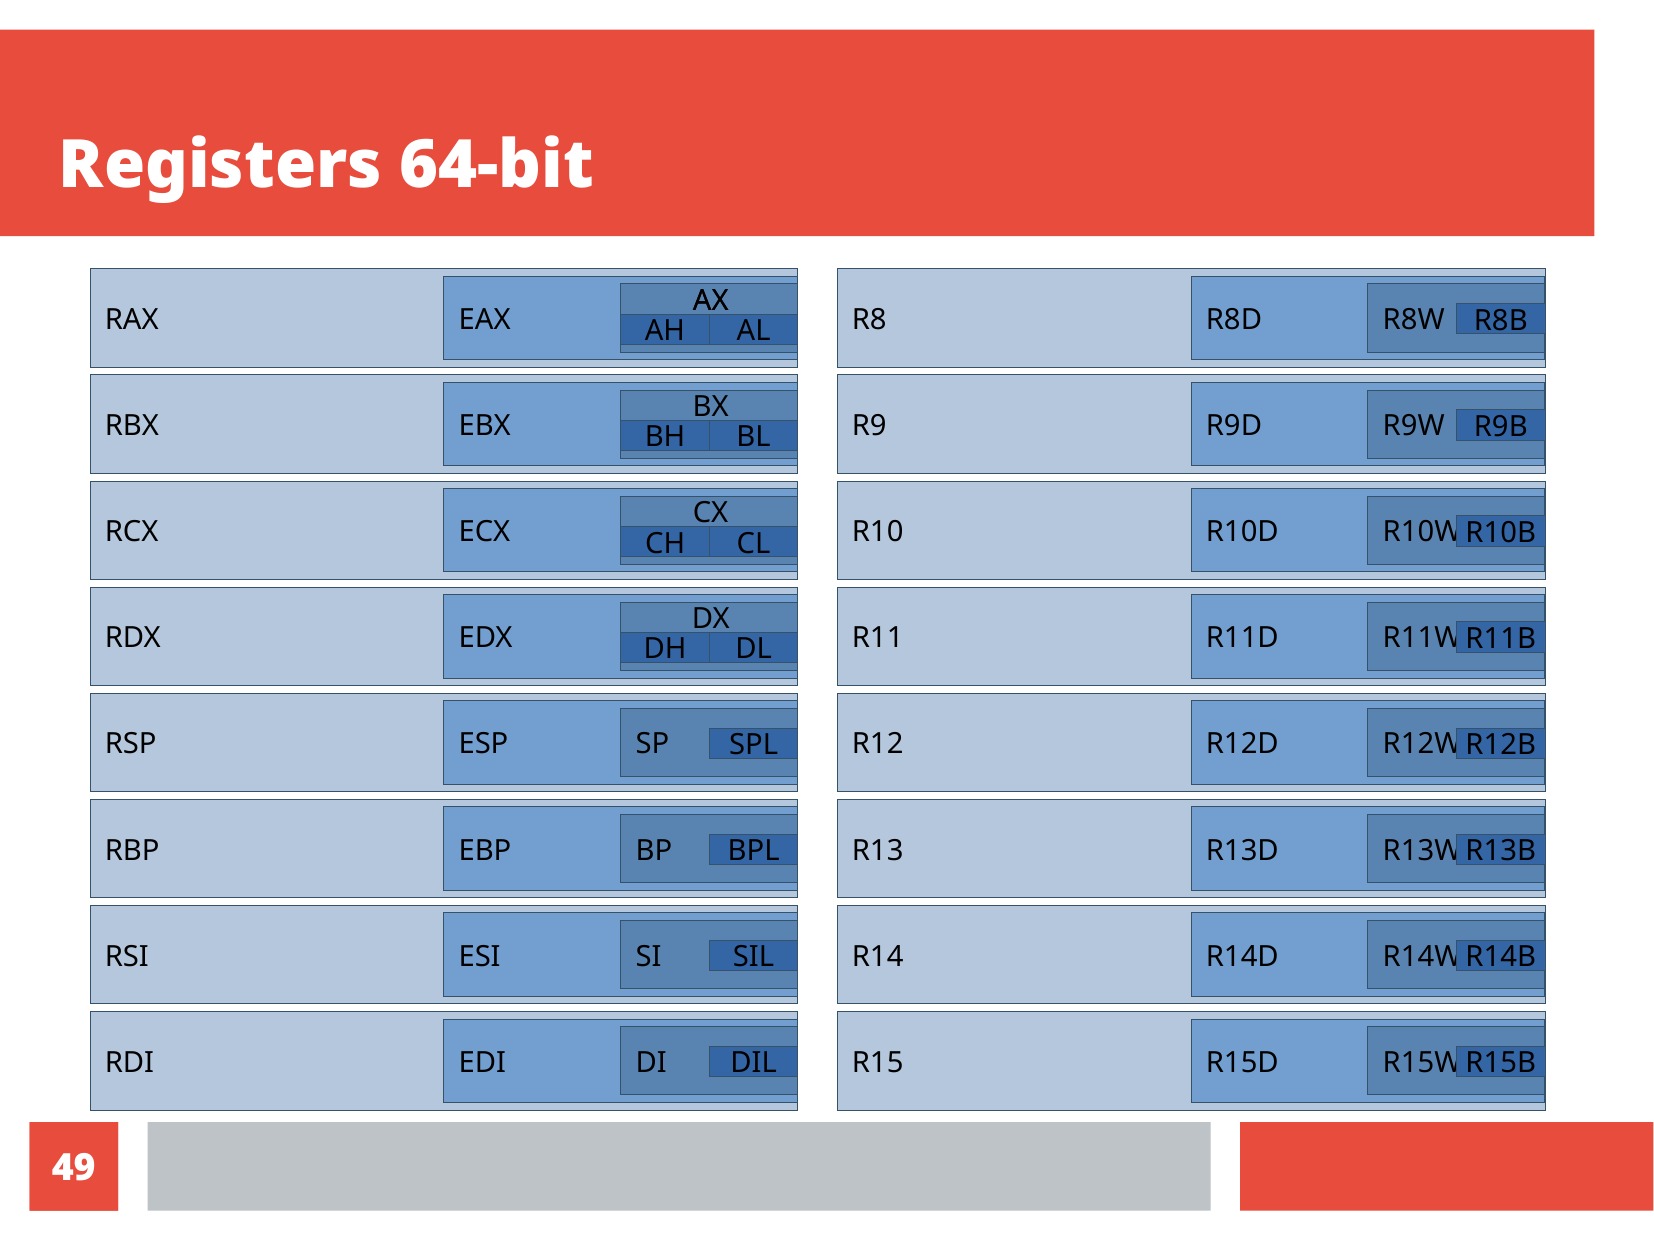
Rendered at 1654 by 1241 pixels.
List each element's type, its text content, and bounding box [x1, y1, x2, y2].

text_box R12D [1191, 700, 1545, 785]
text_box BPL [709, 834, 798, 865]
text_box R9D [1191, 382, 1545, 466]
text_box RBX [90, 374, 798, 474]
text_box EBX [443, 382, 798, 466]
text_box [620, 345, 798, 353]
text_box DL [710, 633, 798, 663]
text_box R11B [1456, 621, 1546, 653]
text_box DI [620, 1026, 798, 1095]
text_box DX [620, 602, 801, 633]
text_box R15D [1191, 1019, 1545, 1103]
text_box BX [620, 390, 801, 421]
text_box AX [620, 283, 801, 315]
text_box [620, 451, 798, 459]
text_box AH [620, 315, 710, 345]
text_box SI [620, 920, 798, 989]
text_box R14D [1191, 912, 1545, 997]
text_box R9W [1367, 390, 1545, 459]
text_box RCX [90, 481, 798, 580]
text_box R8B [1456, 303, 1546, 334]
text_box BP [620, 814, 798, 883]
text_box [620, 663, 798, 671]
text_box R9B [1456, 409, 1546, 441]
text_box CX [620, 496, 801, 527]
text_box R10D [1191, 488, 1545, 572]
text_box RSI [90, 905, 798, 1004]
text_box R8W [1367, 283, 1545, 353]
text_box [620, 557, 798, 565]
text_box SIL [709, 940, 798, 971]
text_box R15 [837, 1011, 1546, 1111]
text_box R14W [1367, 920, 1545, 989]
text_box R13W [1367, 814, 1545, 883]
text_box R9 [837, 374, 1546, 474]
text_box DIL [709, 1046, 798, 1077]
text_box EDI [443, 1019, 798, 1103]
text_box R13 [837, 799, 1546, 898]
text_box R12W [1367, 708, 1545, 777]
text_box CL [710, 527, 798, 557]
text_box R12B [1456, 728, 1546, 759]
text_box SP [620, 708, 798, 777]
text_box SPL [709, 728, 798, 759]
text_box BH [620, 421, 710, 451]
text_box R13D [1191, 806, 1545, 891]
text_box BL [710, 421, 798, 451]
text_box EAX [443, 276, 798, 360]
text_box R8D [1191, 276, 1545, 360]
text_box ESI [443, 912, 798, 997]
text_box R11 [837, 587, 1546, 686]
text_box EBP [443, 806, 798, 891]
text_box R10 [837, 481, 1546, 580]
title Registers 64-bit [59, 59, 1595, 207]
text_box RDI [90, 1011, 798, 1111]
text_box R10B [1456, 515, 1546, 547]
text_box R14 [837, 905, 1546, 1004]
text_box R12 [837, 693, 1546, 792]
text_box RBP [90, 799, 798, 898]
text_box R8 [837, 268, 1546, 368]
text_box R13B [1456, 834, 1546, 865]
text_box RSP [90, 693, 798, 792]
text_box R11W [1367, 602, 1545, 671]
text_box RDX [90, 587, 798, 686]
text_box R14B [1456, 940, 1546, 971]
text_box R11D [1191, 594, 1545, 679]
text_box EDX [443, 594, 798, 679]
text_box AL [710, 315, 798, 345]
text_box ECX [443, 488, 798, 572]
text_box R15B [1456, 1046, 1546, 1077]
text_box ESP [443, 700, 798, 785]
text_box R15W [1367, 1026, 1545, 1095]
text_box RAX [90, 268, 798, 368]
text_box DH [620, 633, 710, 663]
text_box R10W [1367, 496, 1545, 565]
text_box CH [620, 527, 710, 557]
